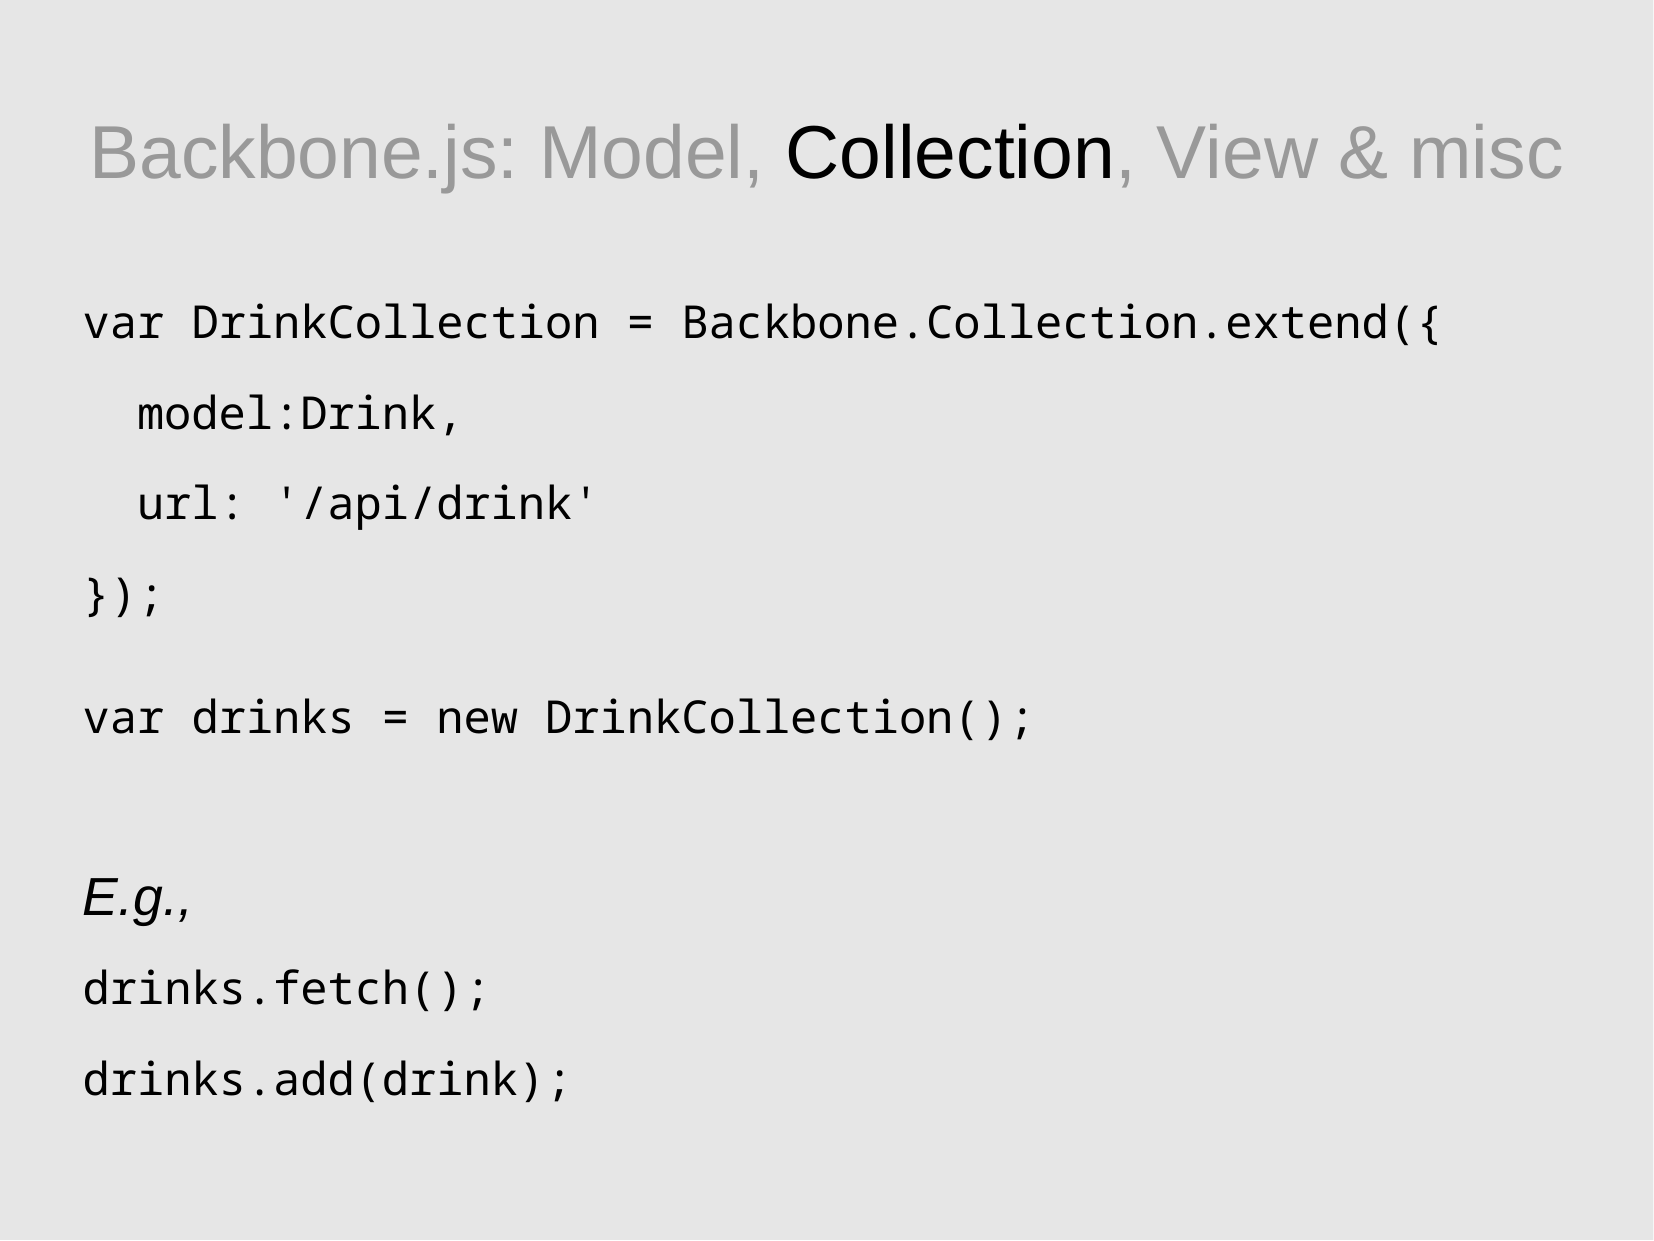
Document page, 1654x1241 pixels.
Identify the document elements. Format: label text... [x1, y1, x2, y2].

title Backbone.js: Model, Collection, View & misc [82, 56, 1571, 250]
list var DrinkCollection = Backbone.Collection.extend({ model:Drink, url: '/api/drink' }); var drinks = new DrinkCollection(); E.g., drinks.fetch(); drinks.add(drink); [82, 290, 1571, 1109]
